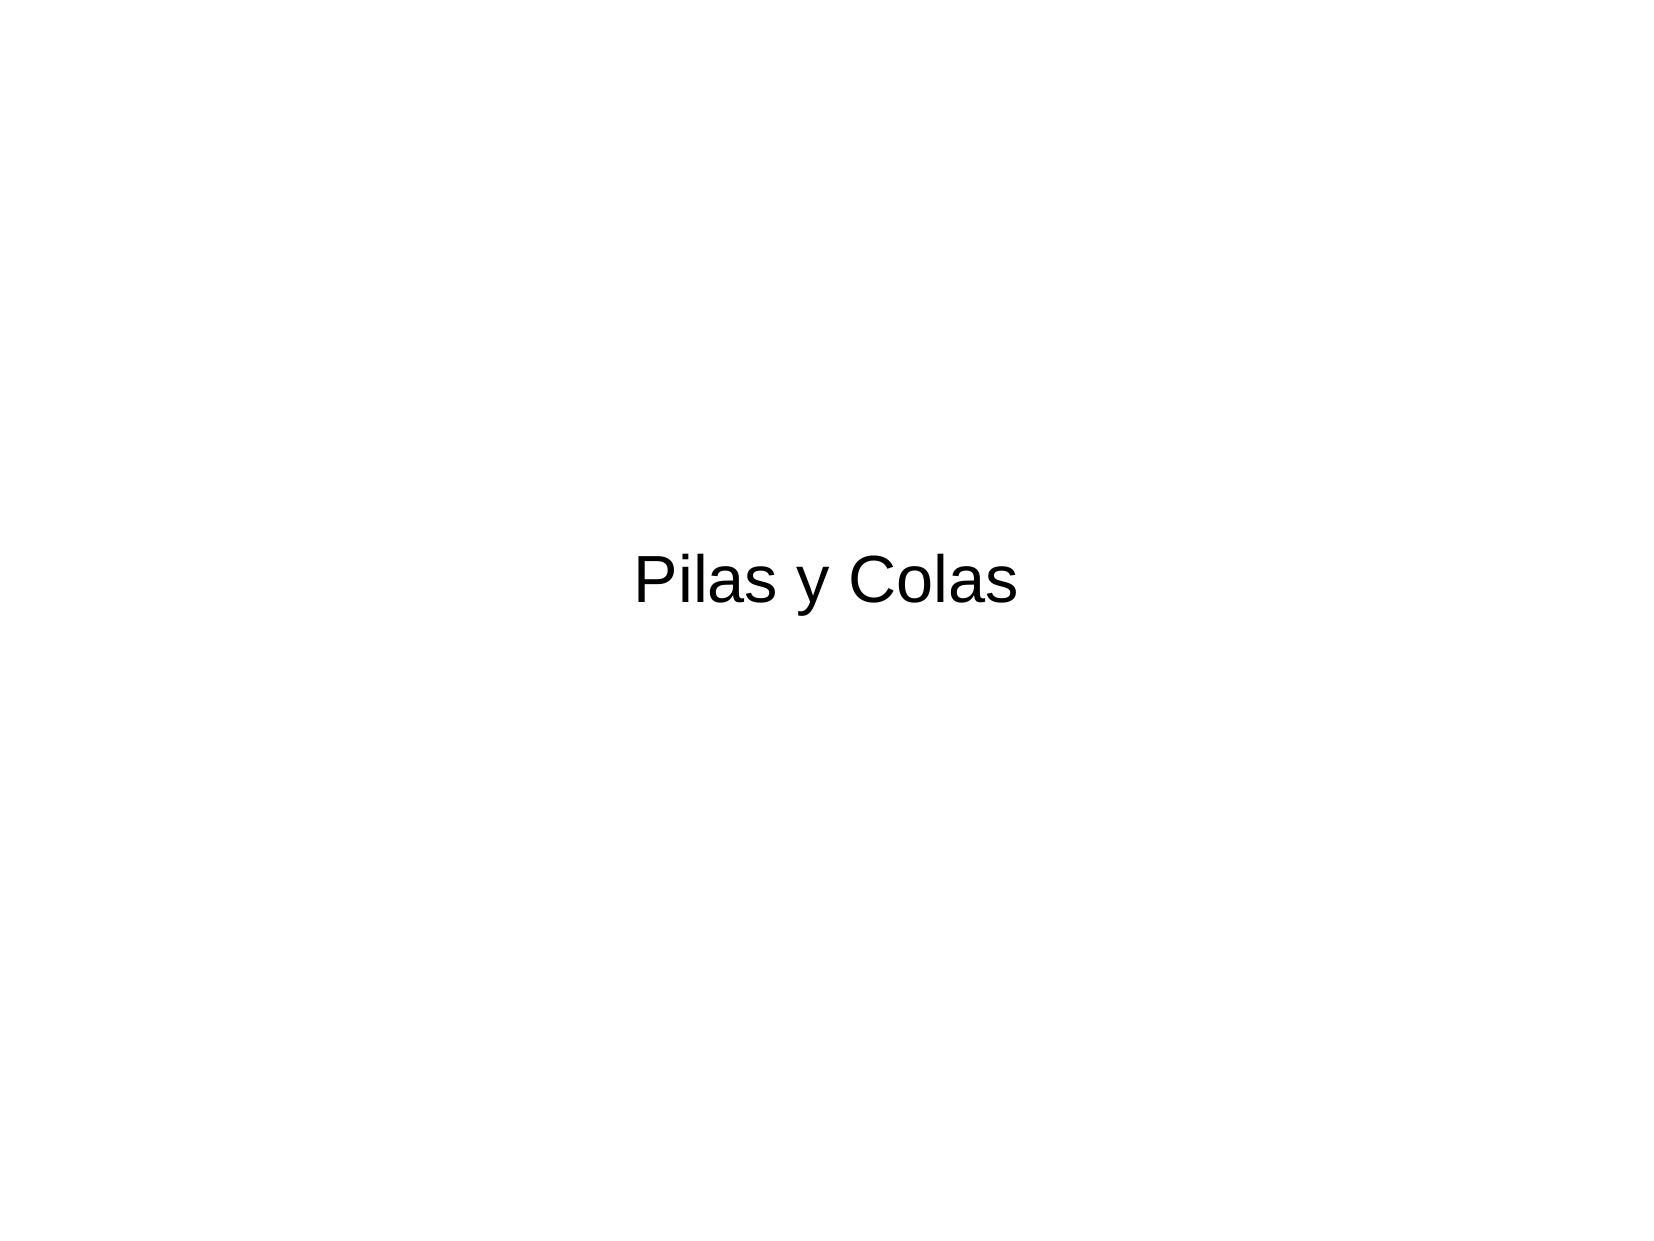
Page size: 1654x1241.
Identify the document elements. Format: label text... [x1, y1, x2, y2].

subtitle Pilas y Colas [82, 49, 1571, 1109]
